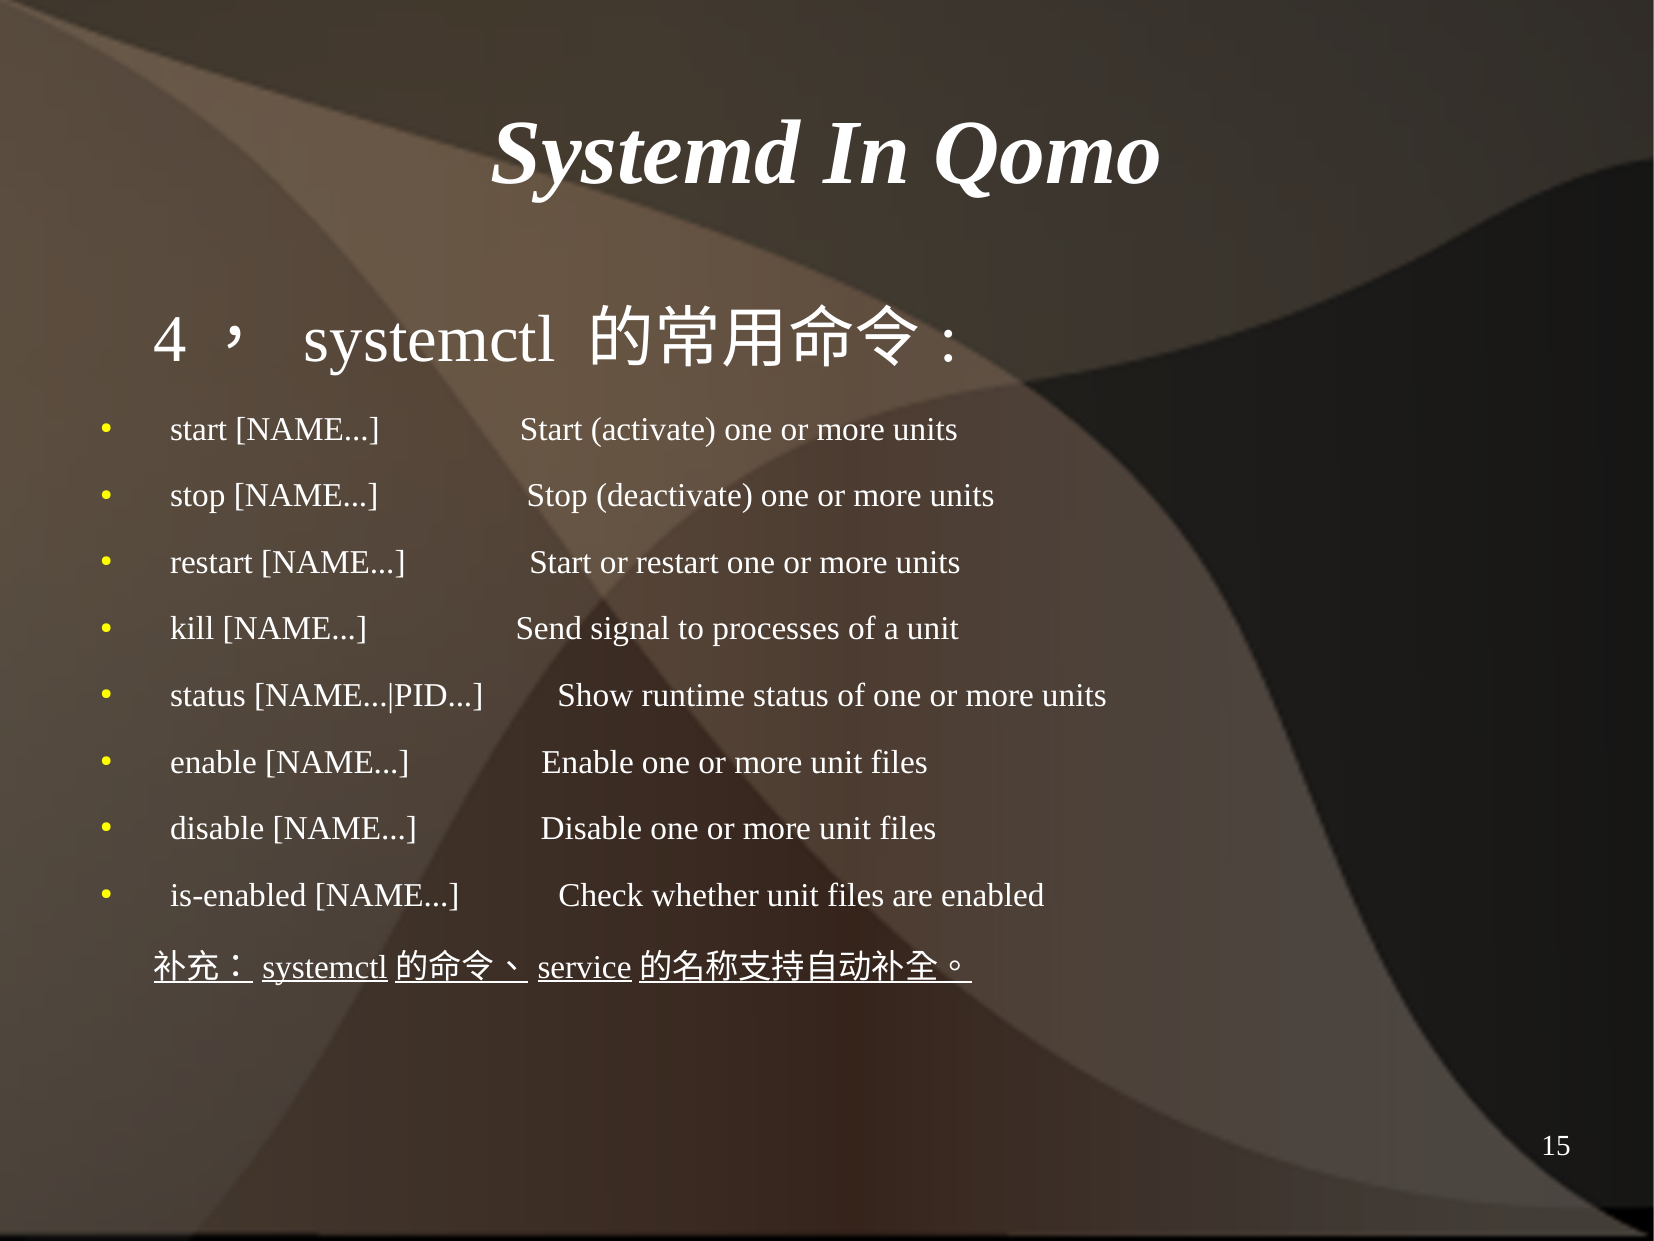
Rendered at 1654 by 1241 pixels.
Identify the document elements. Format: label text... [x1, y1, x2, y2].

title Systemd In Qomo [82, 49, 1571, 257]
list 4， systemctl 的常用命令: start [NAME...] Start (activate) one or more units stop [NAME...] Stop (deactivate) one or more units restart [NAME...] Start or restart one or more units kill [NAME...] Send signal to processes of a unit status [NAME...|PID...] Show runtime status of one or more units enable [NAME...] Enable one or more unit files disable [NAME...] Disable one or more unit files is-enabled [NAME...] Check whether unit files are enabled 补充：systemctl的命令、service的名称支持自动补全。 [82, 290, 1571, 1124]
picture [0, 0, 1654, 1241]
